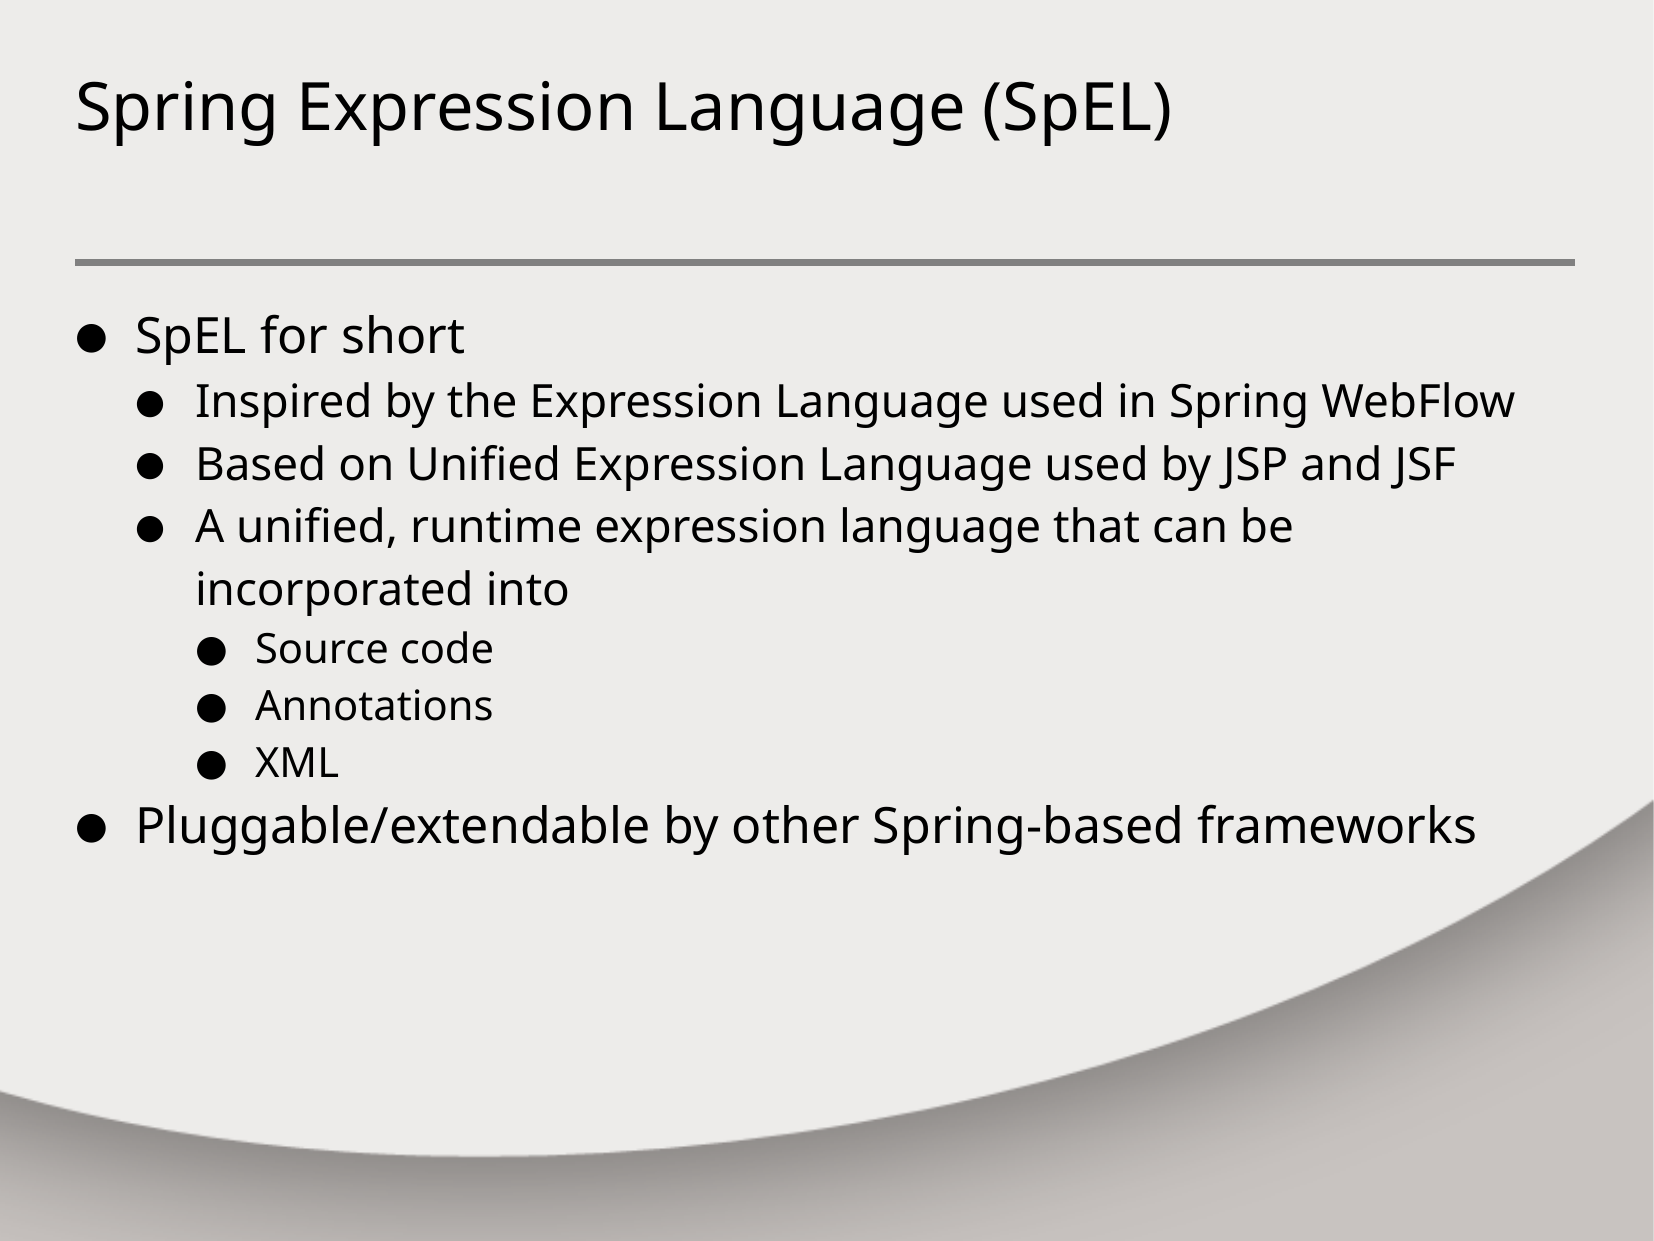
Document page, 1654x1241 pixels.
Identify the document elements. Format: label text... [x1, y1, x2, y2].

title Spring Expression Language (SpEL) [75, 75, 1576, 226]
list SpEL for short Inspired by the Expression Language used in Spring WebFlow Based on Unified Expression Language used by JSP and JSF A unified, runtime expression language that can be incorporated into Source code Annotations XML Pluggable/extendable by other Spring-based frameworks [75, 300, 1576, 1163]
picture [0, 0, 1654, 1241]
